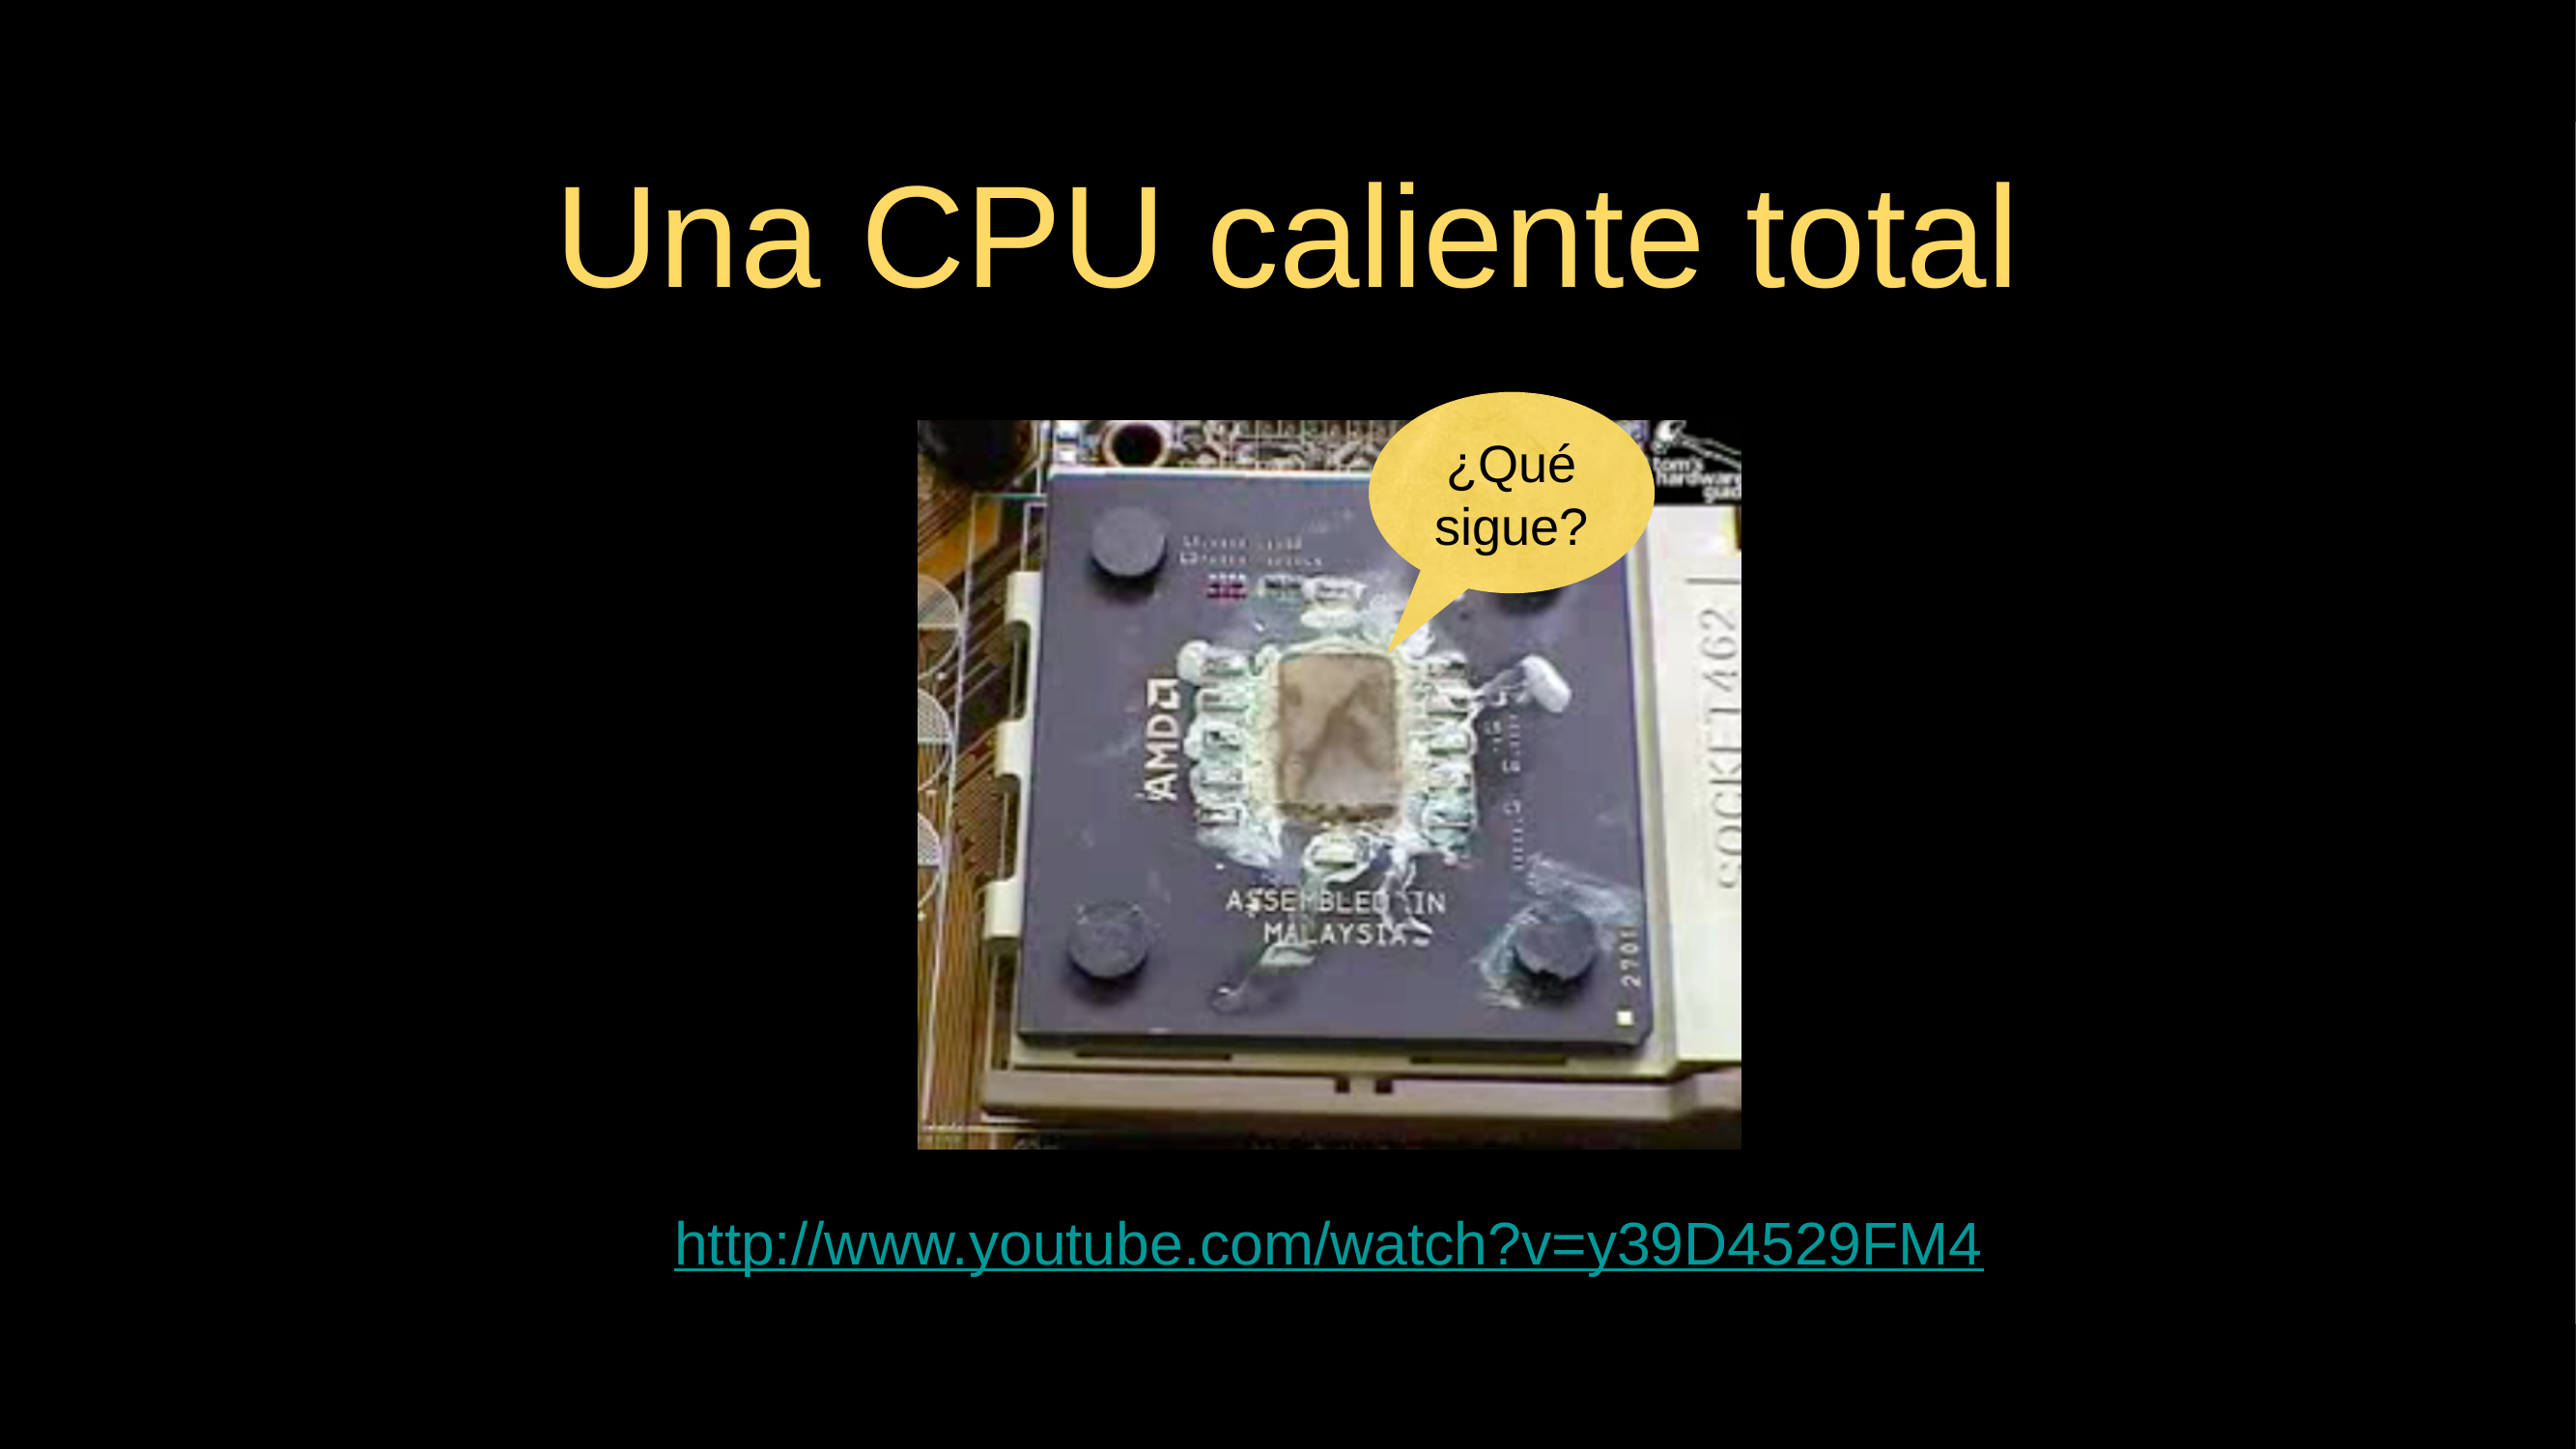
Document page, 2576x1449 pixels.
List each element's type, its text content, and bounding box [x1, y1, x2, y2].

title Una CPU caliente total [128, 122, 2448, 338]
picture [918, 420, 1741, 1150]
text_box http://www.youtube.com/watch?v=y39D4529FM4 [568, 1193, 2090, 1289]
text_box ¿Qué sigue? [1369, 391, 1656, 655]
